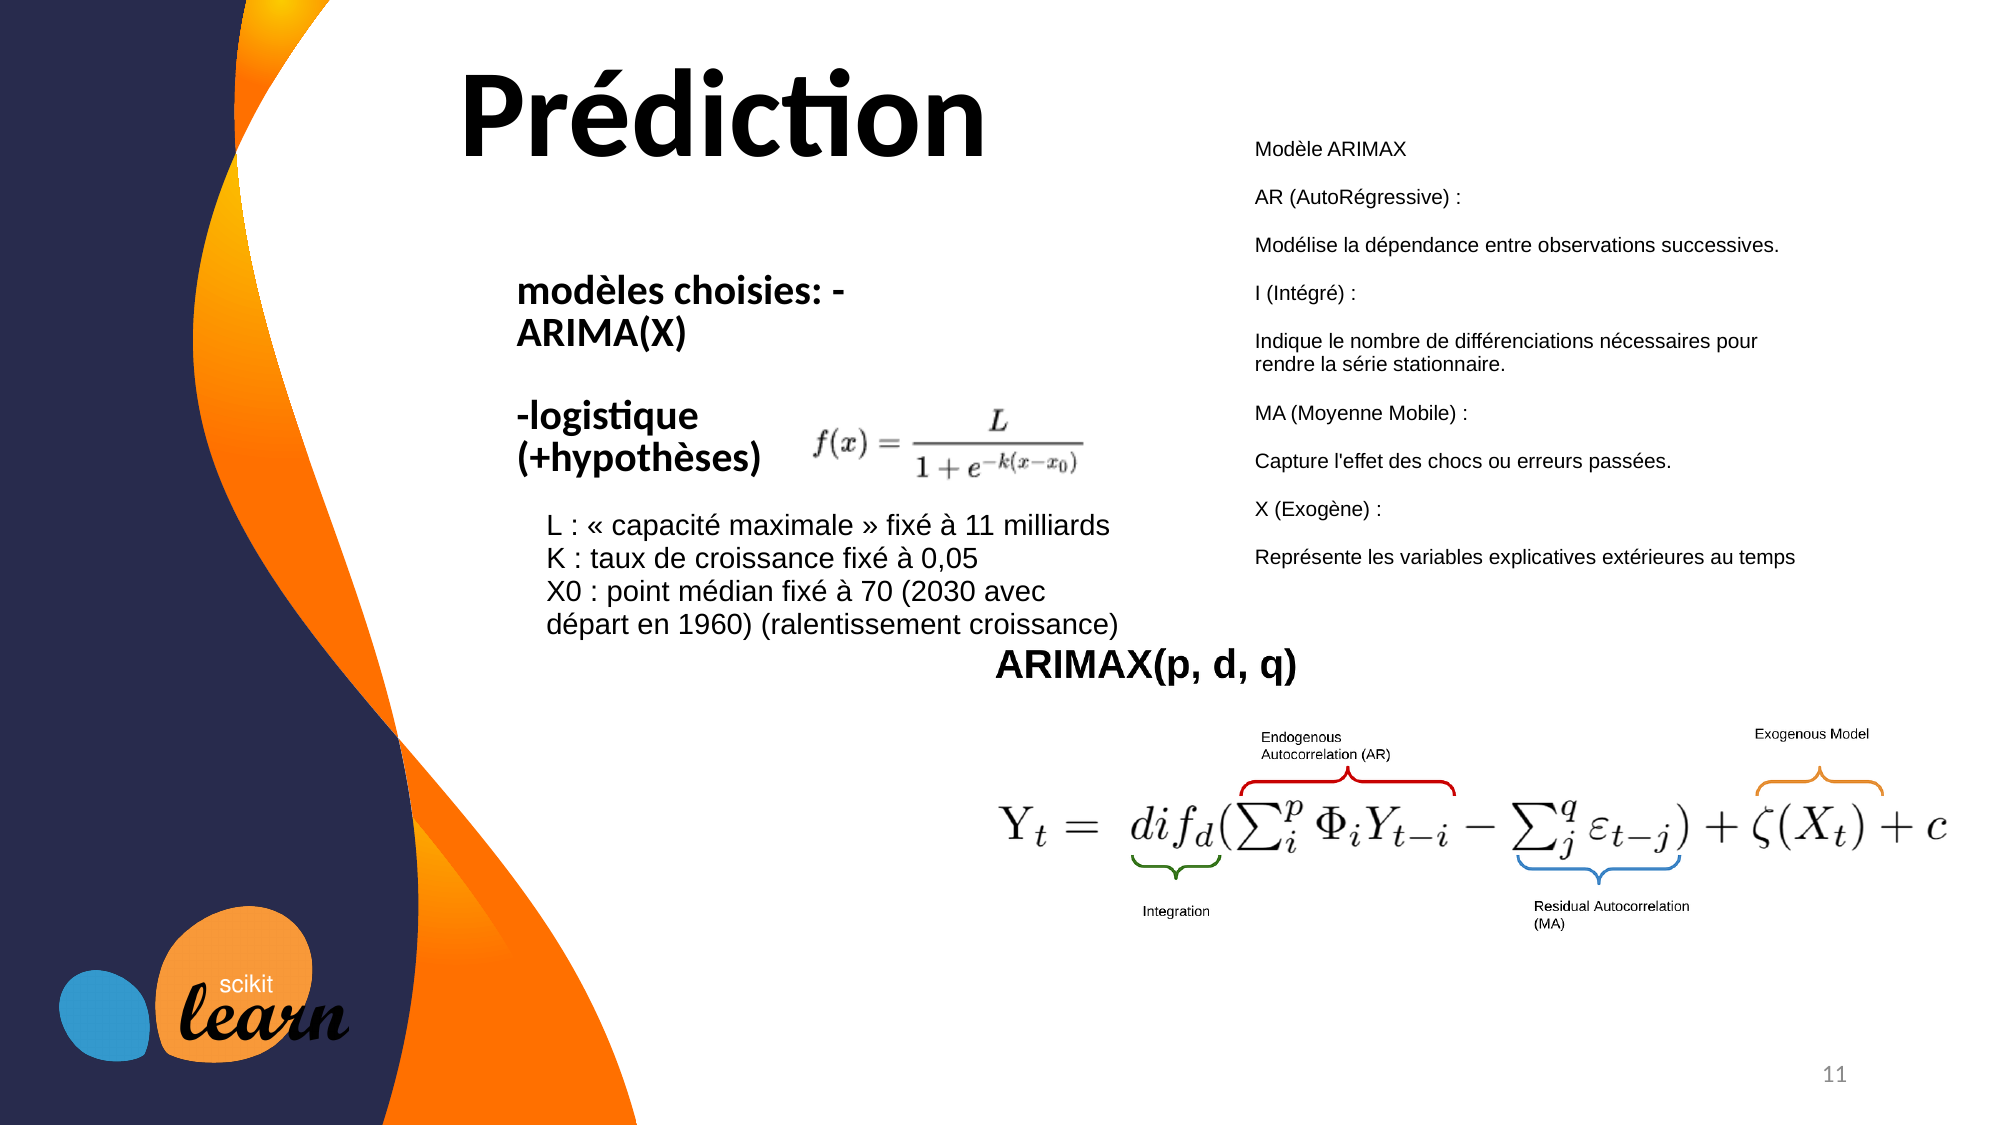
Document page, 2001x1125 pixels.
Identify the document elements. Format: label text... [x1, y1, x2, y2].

picture [793, 406, 1123, 490]
text_box L : « capacité maximale » fixé à 11 milliards K : taux de croissance fixé à 0,05 X0 : point médian fixé à 70 (2030 avec départ en 1960) (ralentissement croissance) [531, 501, 1152, 648]
picture [978, 620, 1979, 946]
text_box Prédiction [444, 54, 1625, 195]
text_box Modèle ARIMAX AR (AutoRégressive) : Modélise la dépendance entre observations successives. I (Intégré) : Indique le nombre de différenciations nécessaires pour rendre la série stationnaire. MA (Moyenne Mobile) : Capture l'effet des chocs ou erreurs passées. X (Exogène) : Représente les variables explicatives extérieures au temps [1240, 130, 1831, 620]
picture [59, 906, 349, 1063]
text_box modèles choisies: -ARIMA(X) -logistique (+hypothèses) [501, 265, 886, 490]
